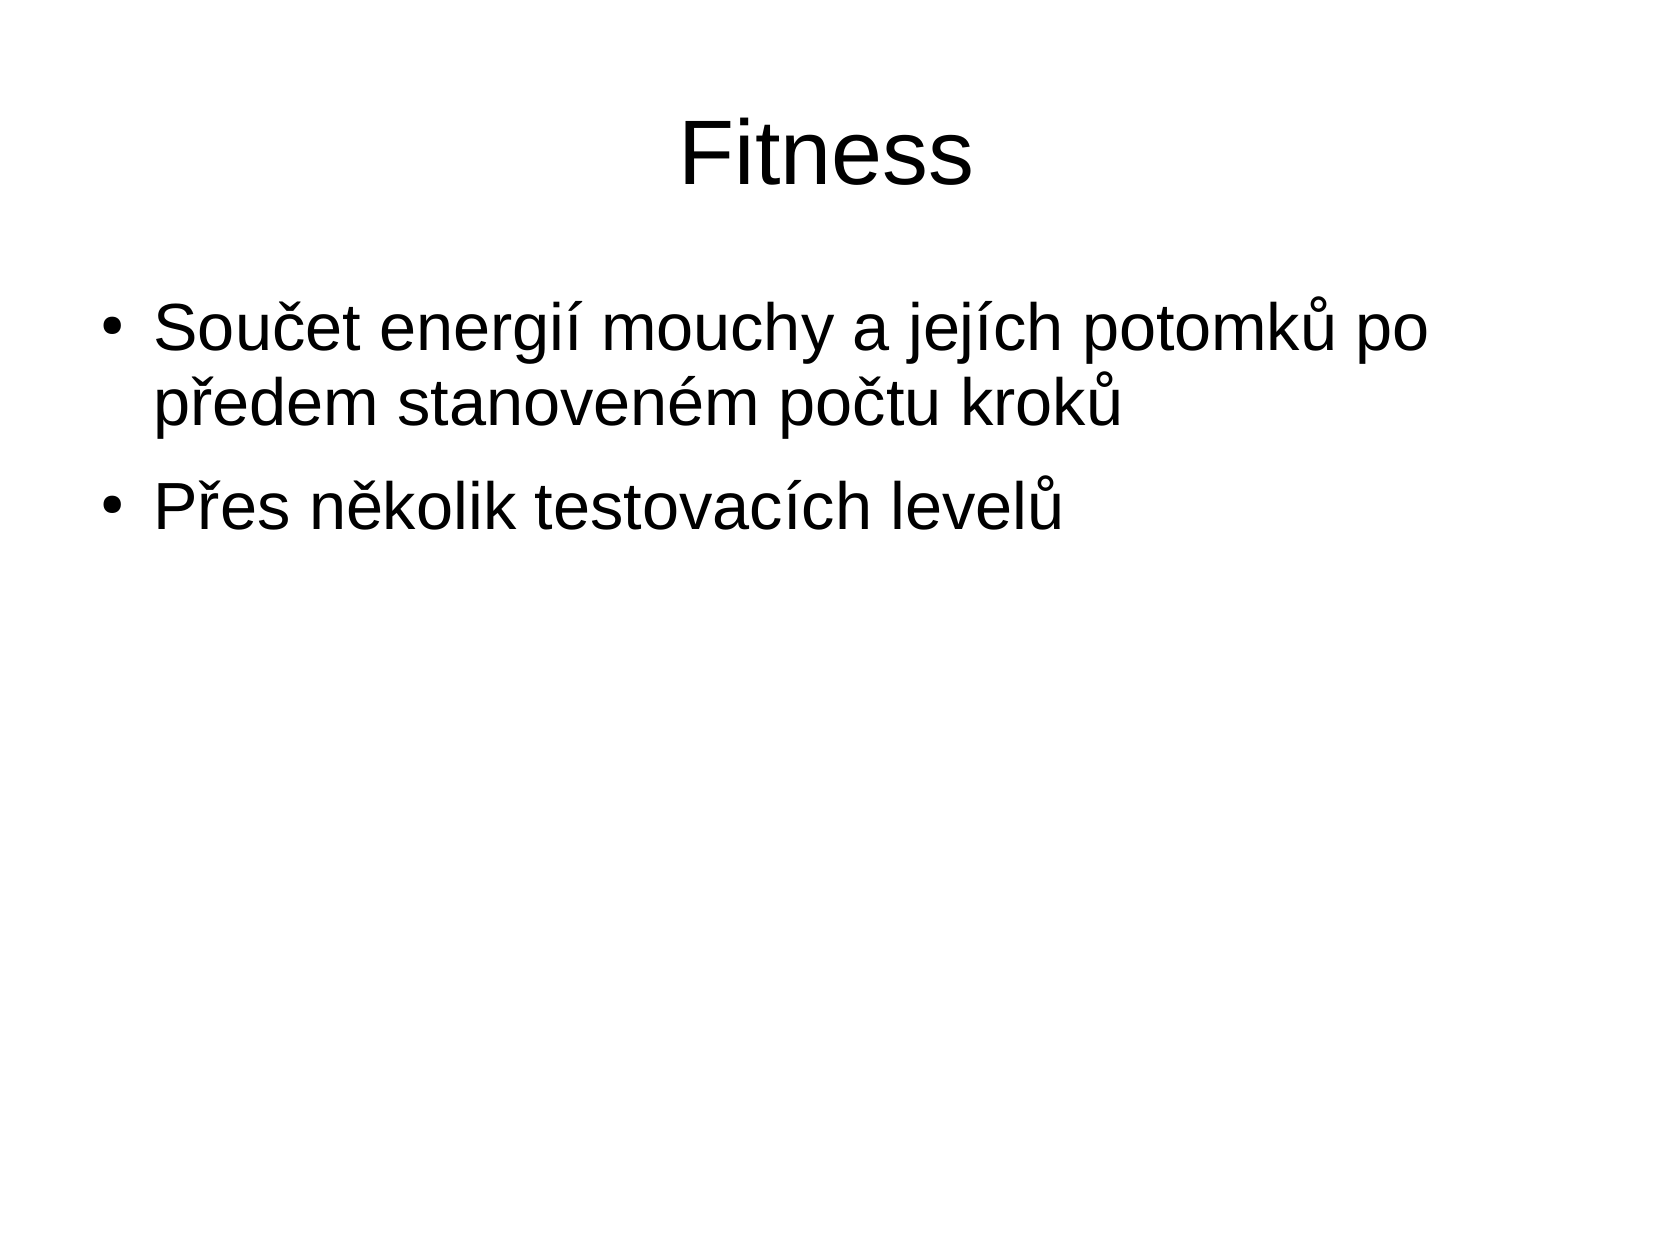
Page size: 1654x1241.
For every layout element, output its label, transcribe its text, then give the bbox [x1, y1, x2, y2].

list Součet energií mouchy a jejích potomků po předem stanoveném počtu kroků Přes několik testovacích levelů [82, 290, 1538, 1010]
title Fitness [82, 49, 1571, 257]
